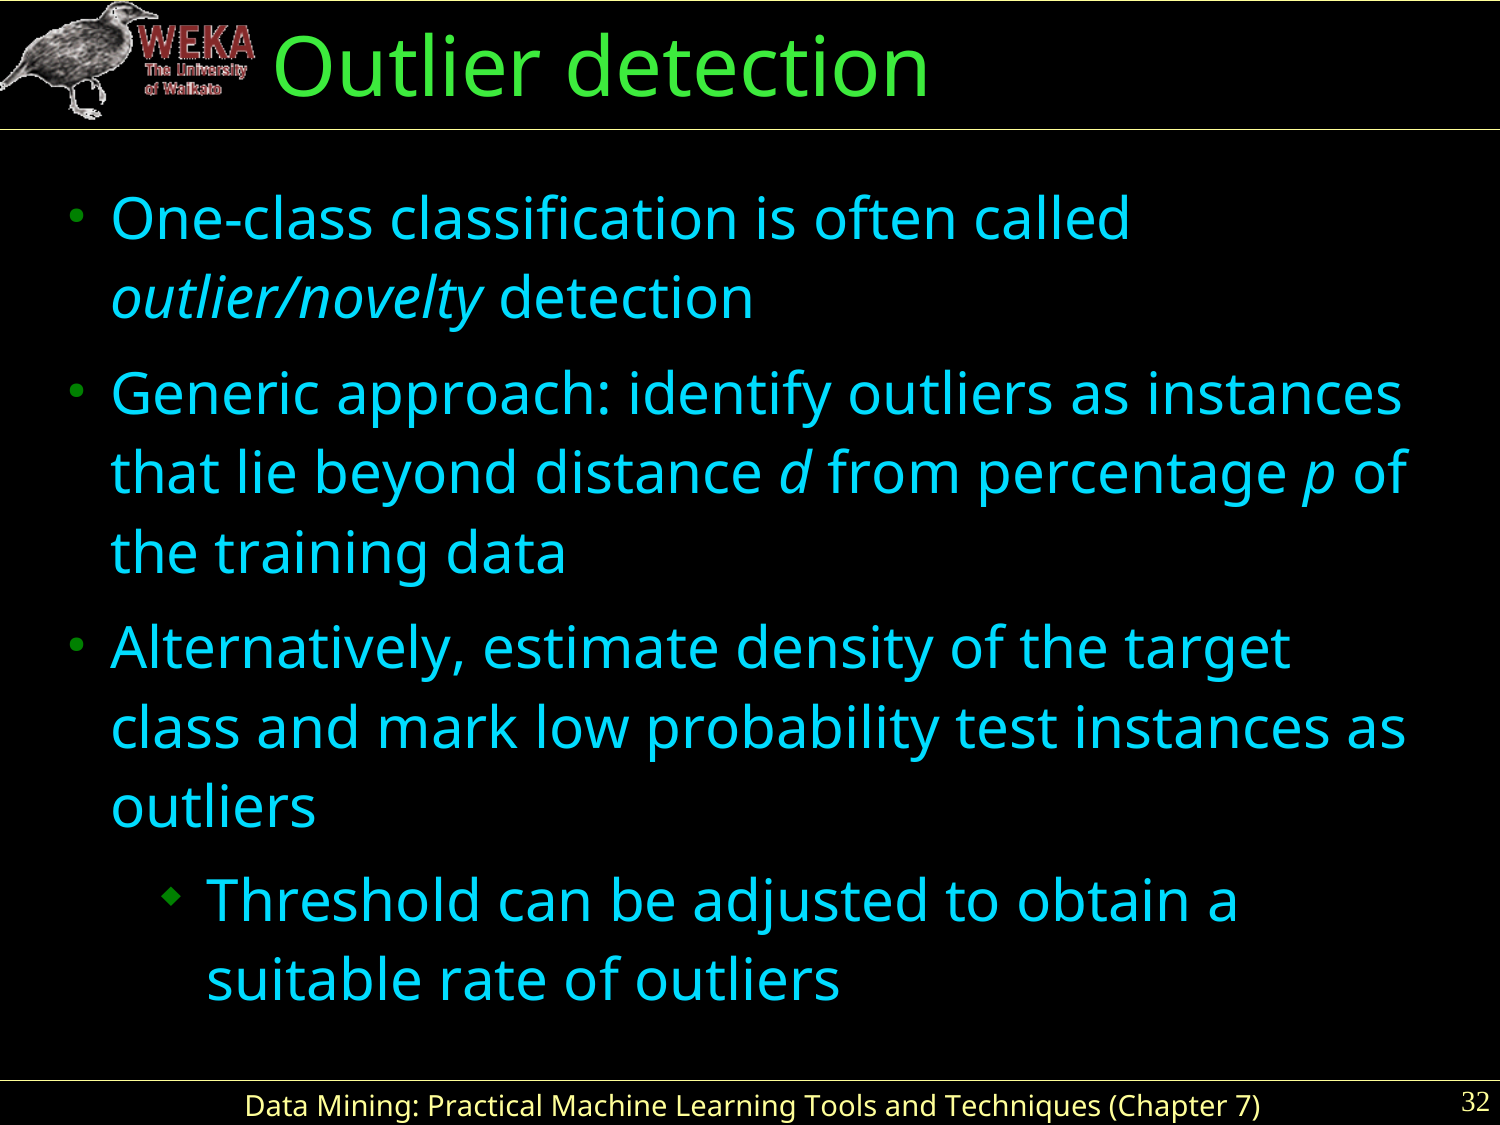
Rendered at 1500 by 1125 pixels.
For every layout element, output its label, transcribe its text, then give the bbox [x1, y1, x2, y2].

picture [0, 1, 263, 129]
title Outlier detection [263, 0, 1500, 159]
list One-class classification is often called outlier/novelty detection Generic approach: identify outliers as instances that lie beyond distance d from percentage p of the training data Alternatively, estimate density of the target class and mark low probability test instances as outliers Threshold can be adjusted to obtain a suitable rate of outliers [67, 177, 1418, 1093]
